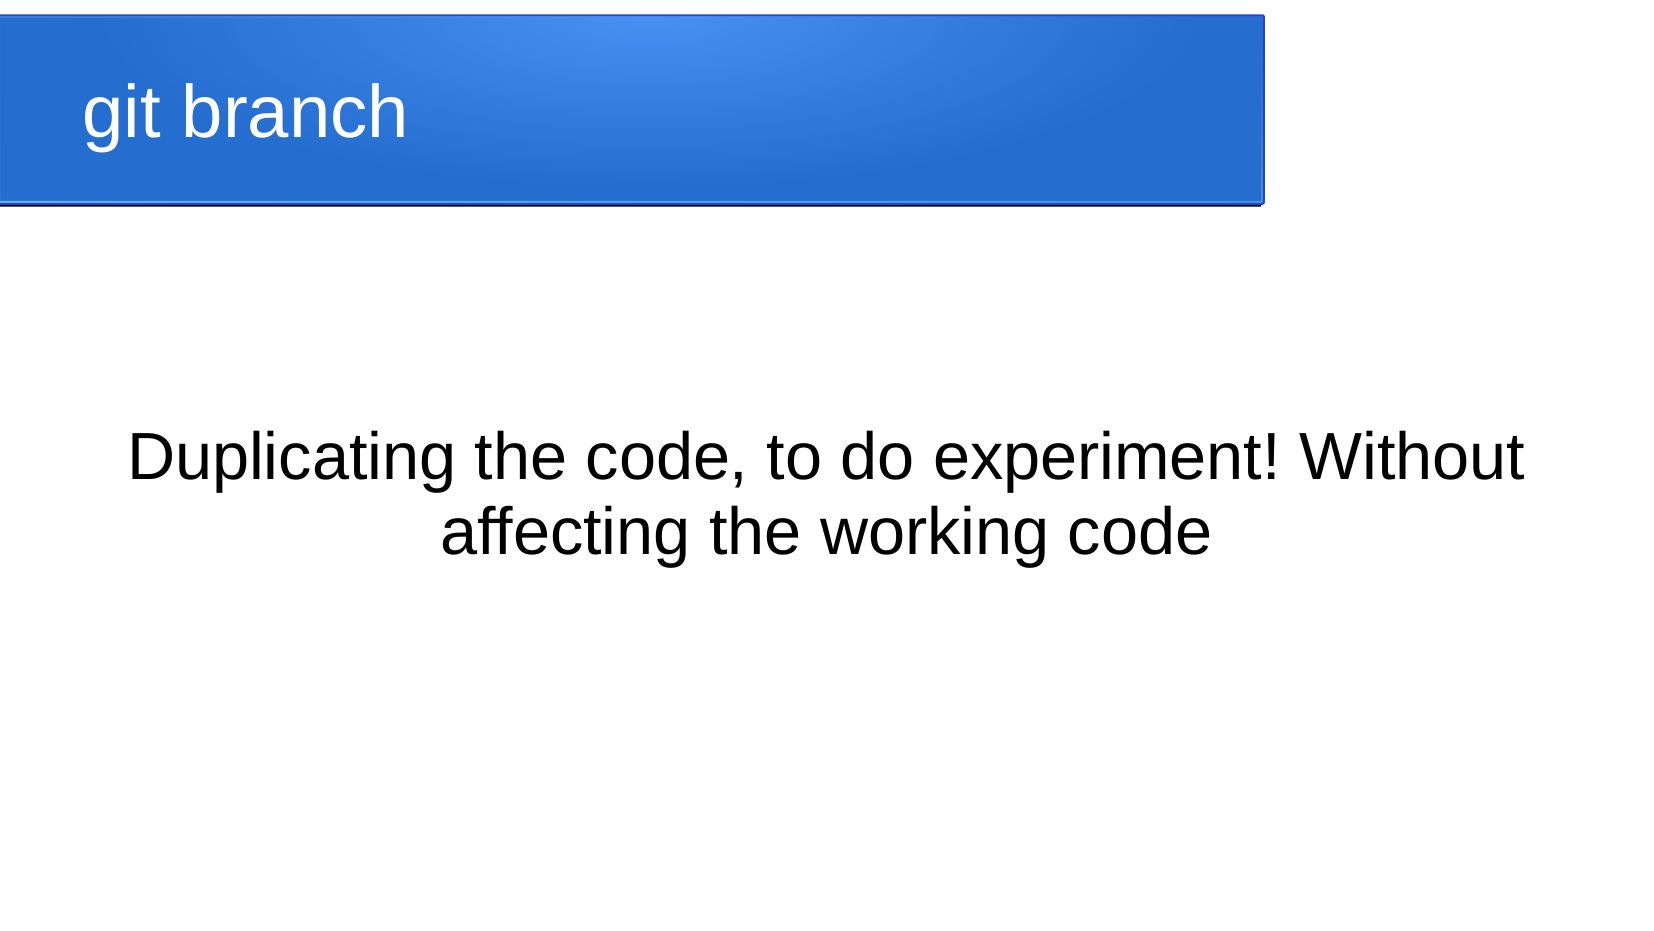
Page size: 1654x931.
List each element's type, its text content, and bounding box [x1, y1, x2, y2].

title git branch [82, 35, 1235, 189]
subtitle Duplicating the code, to do experiment! Without affecting the working code [82, 224, 1571, 764]
